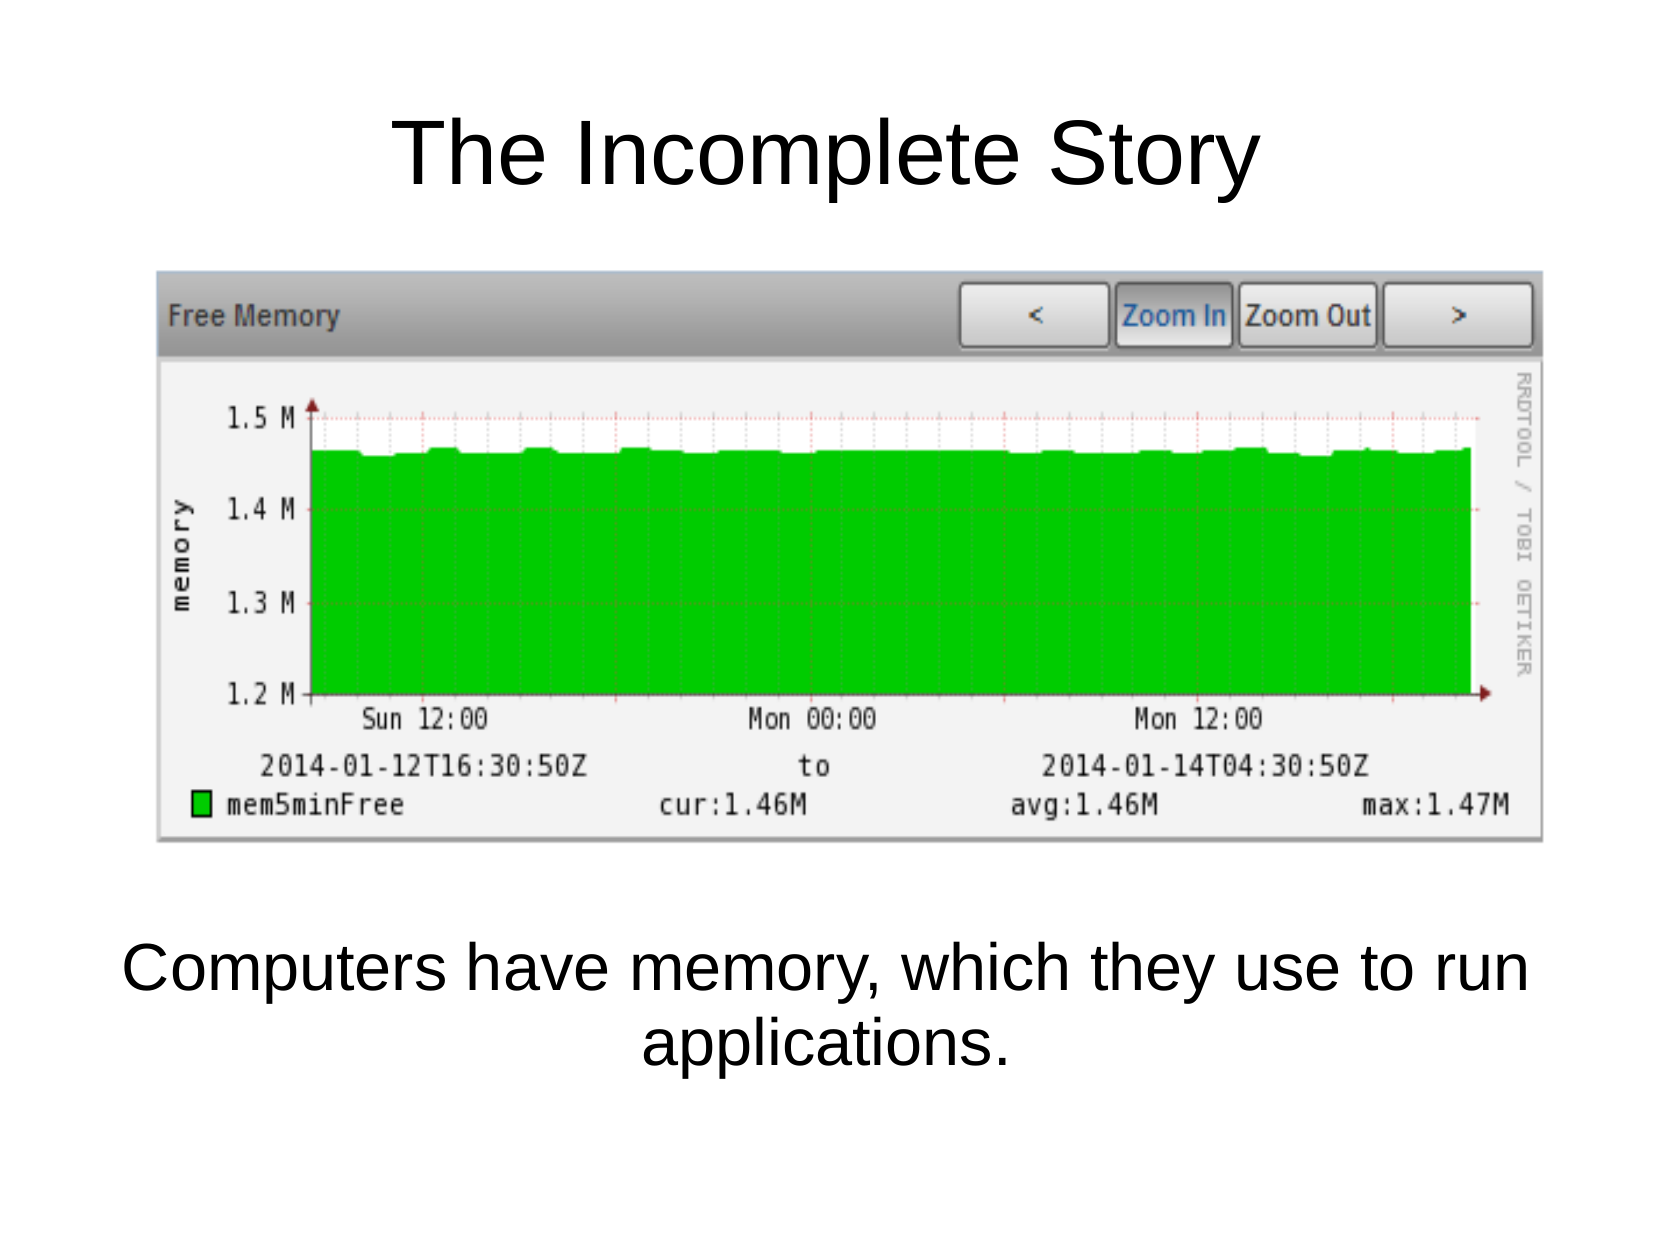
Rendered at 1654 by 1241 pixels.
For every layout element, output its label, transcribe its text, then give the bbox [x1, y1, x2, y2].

picture [150, 269, 1546, 846]
list Computers have memory, which they use to run applications. [82, 930, 1571, 1109]
title The Incomplete Story [82, 49, 1571, 257]
